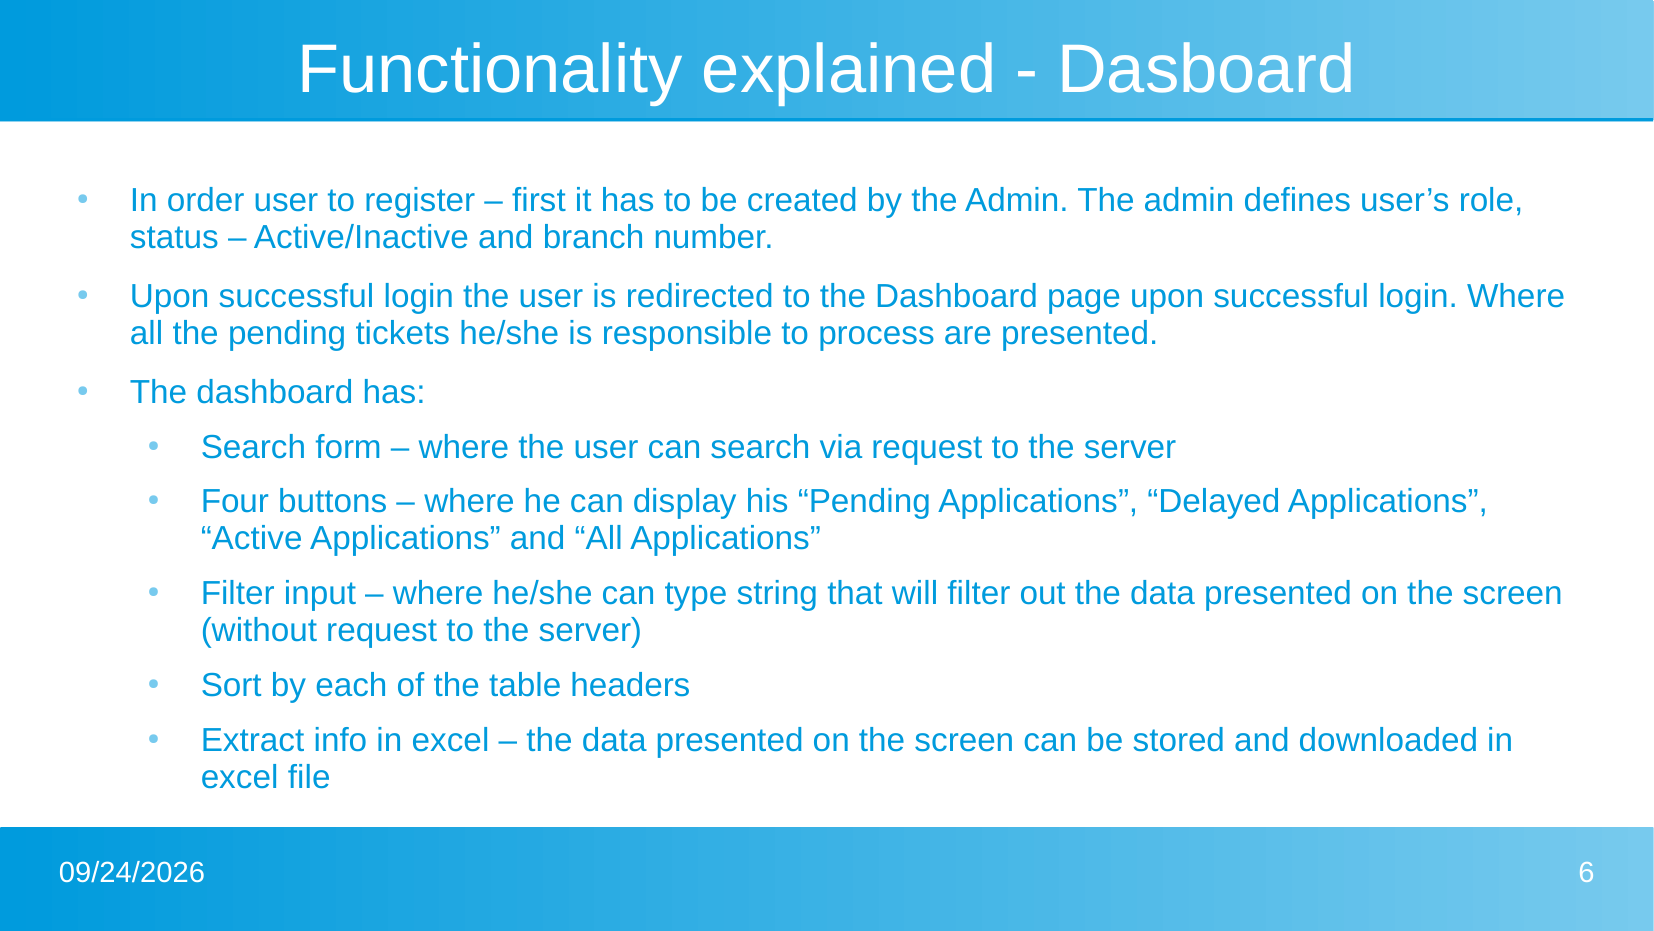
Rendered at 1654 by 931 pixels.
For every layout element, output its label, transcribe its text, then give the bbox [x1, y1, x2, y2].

title Functionality explained - Dasboard [59, 29, 1595, 108]
list In order user to register – first it has to be created by the Admin. The admin defines user’s role, status – Active/Inactive and branch number. Upon successful login the user is redirected to the Dashboard page upon successful login. Where all the pending tickets he/she is responsible to process are presented. The dashboard has: Search form – where the user can search via request to the server Four buttons – where he can display his “Pending Applications”, “Delayed Applications”, “Active Applications” and “All Applications” Filter input – where he/she can type string that will filter out the data presented on the screen (without request to the server) Sort by each of the table headers Extract info in excel – the data presented on the screen can be stored and downloaded in excel file [59, 121, 1595, 713]
